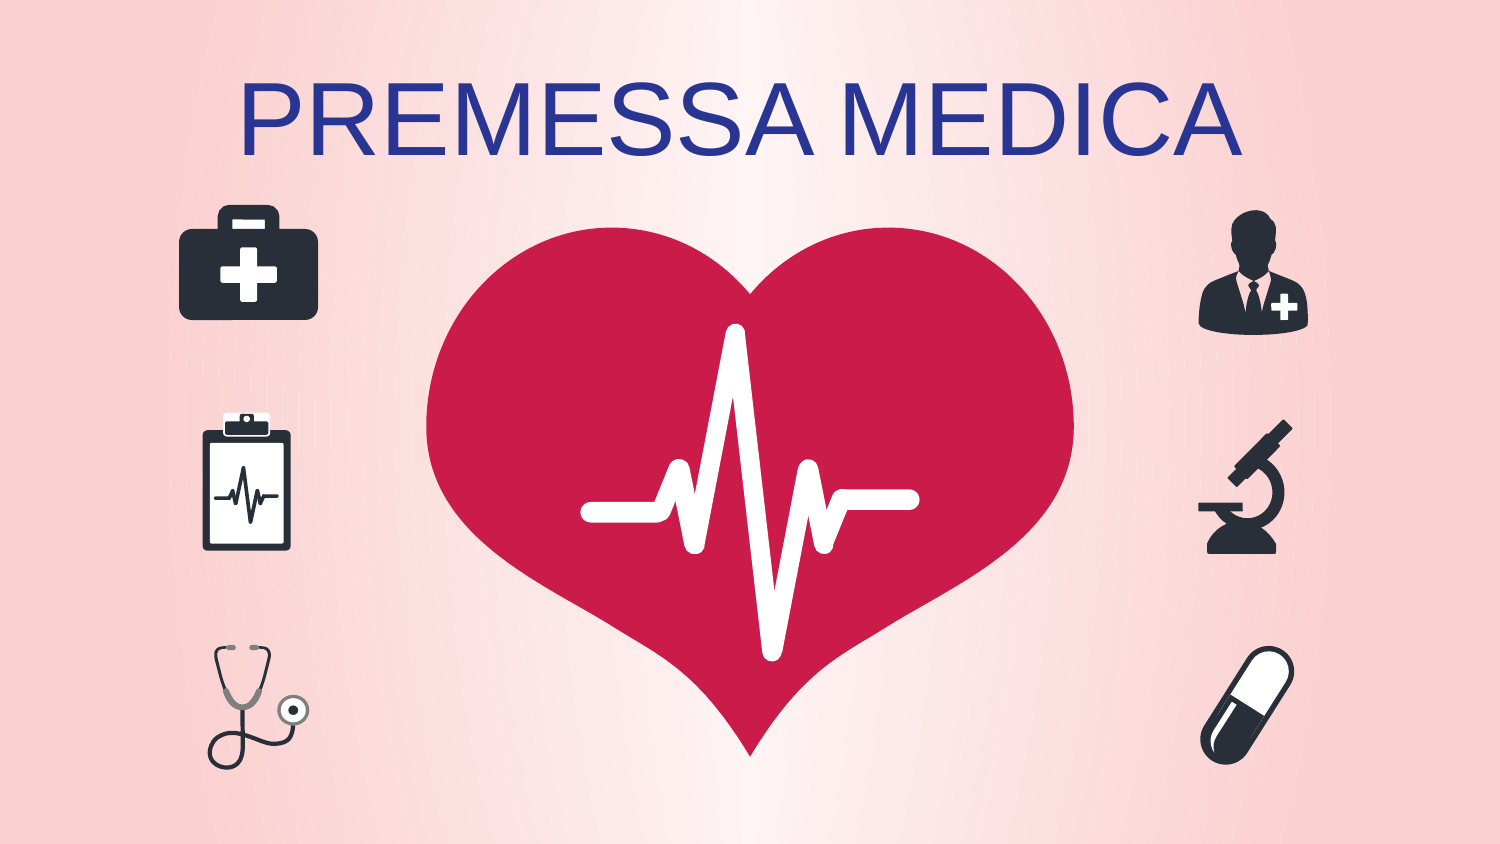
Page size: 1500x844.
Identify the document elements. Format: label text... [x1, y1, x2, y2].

text_box [426, 227, 1074, 757]
text_box [202, 412, 291, 551]
text_box PREMESSA MEDICA [225, 45, 1275, 181]
text_box [1198, 419, 1293, 554]
text_box [277, 694, 310, 726]
text_box [214, 644, 271, 711]
text_box [1200, 645, 1295, 765]
text_box [1198, 210, 1308, 335]
text_box [179, 212, 319, 321]
